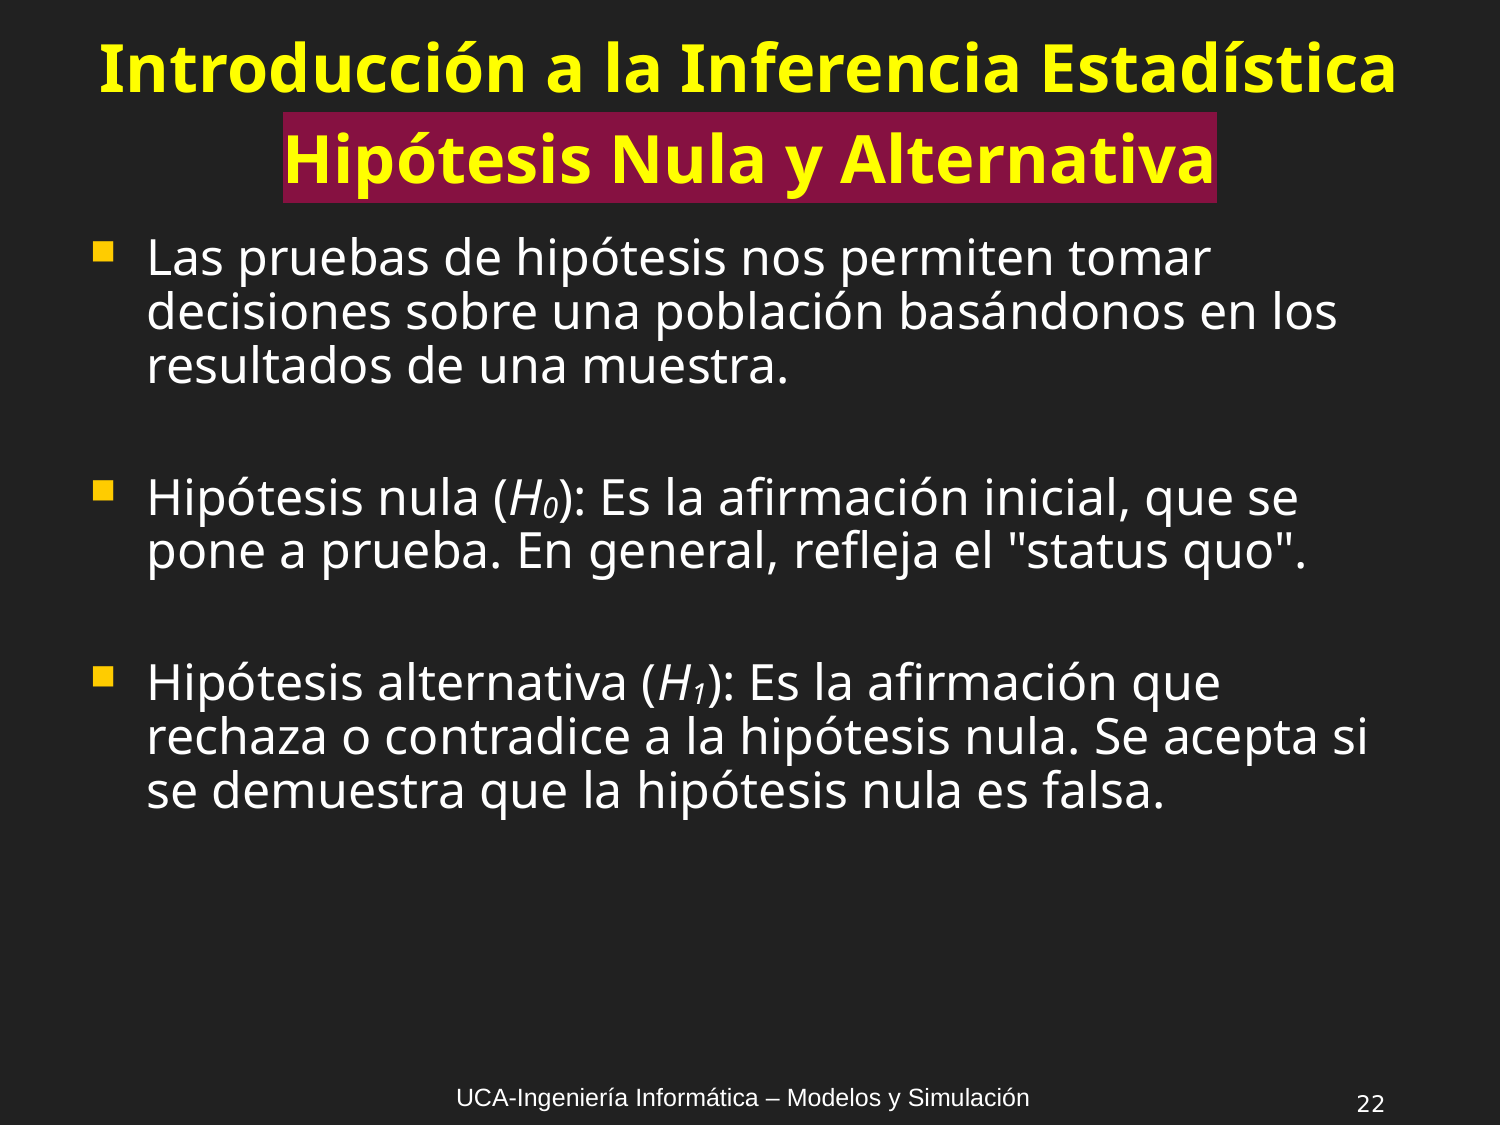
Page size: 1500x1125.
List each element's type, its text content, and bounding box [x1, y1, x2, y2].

title Introducción a la Inferencia Estadística Hipótesis Nula y Alternativa [75, 37, 1426, 188]
list Las pruebas de hipótesis nos permiten tomar decisiones sobre una población basándonos en los resultados de una muestra. Hipótesis nula (H0​): Es la afirmación inicial, que se pone a prueba. En general, refleja el "status quo". Hipótesis alternativa (H1​): Es la afirmación que rechaza o contradice a la hipótesis nula. Se acepta si se demuestra que la hipótesis nula es falsa. [75, 224, 1425, 1043]
